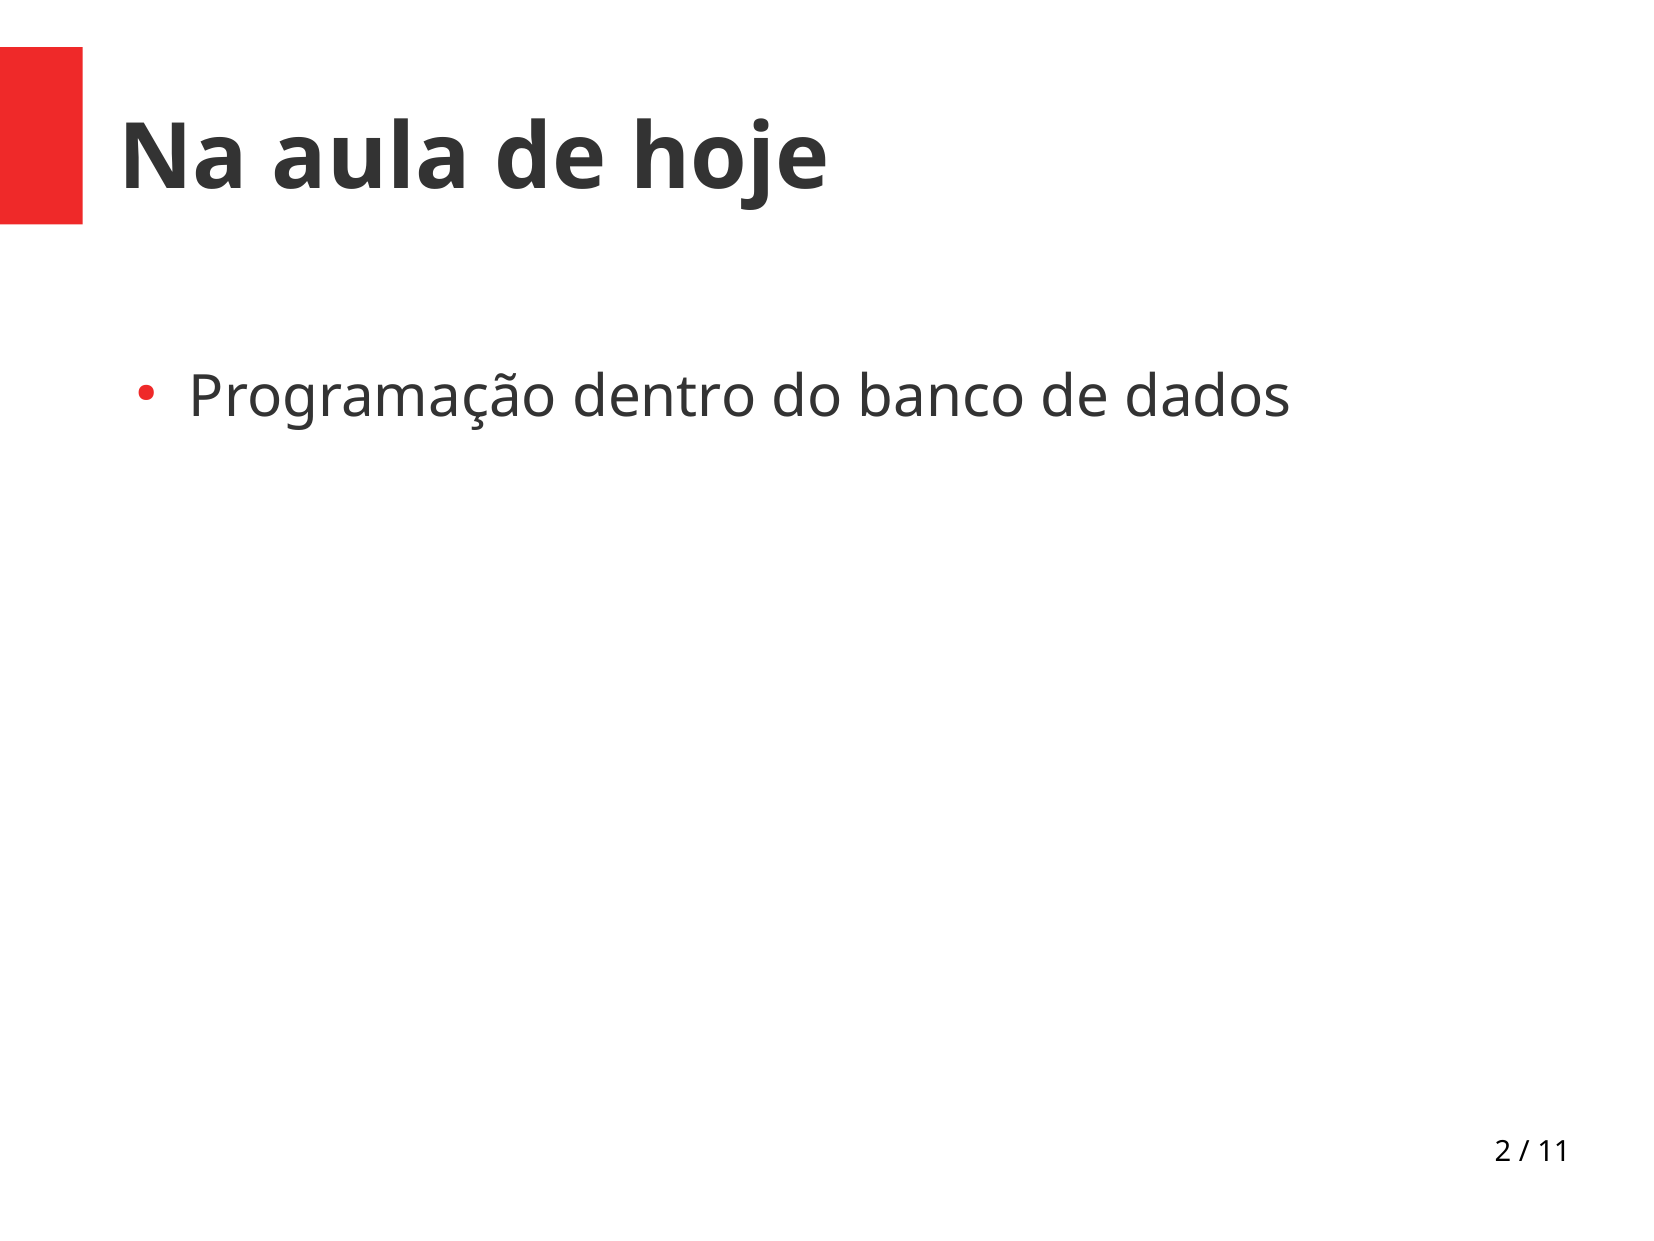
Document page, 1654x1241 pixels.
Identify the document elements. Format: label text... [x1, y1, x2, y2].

list Programação dentro do banco de dados [118, 354, 1536, 1074]
title Na aula de hoje [118, 49, 1571, 257]
